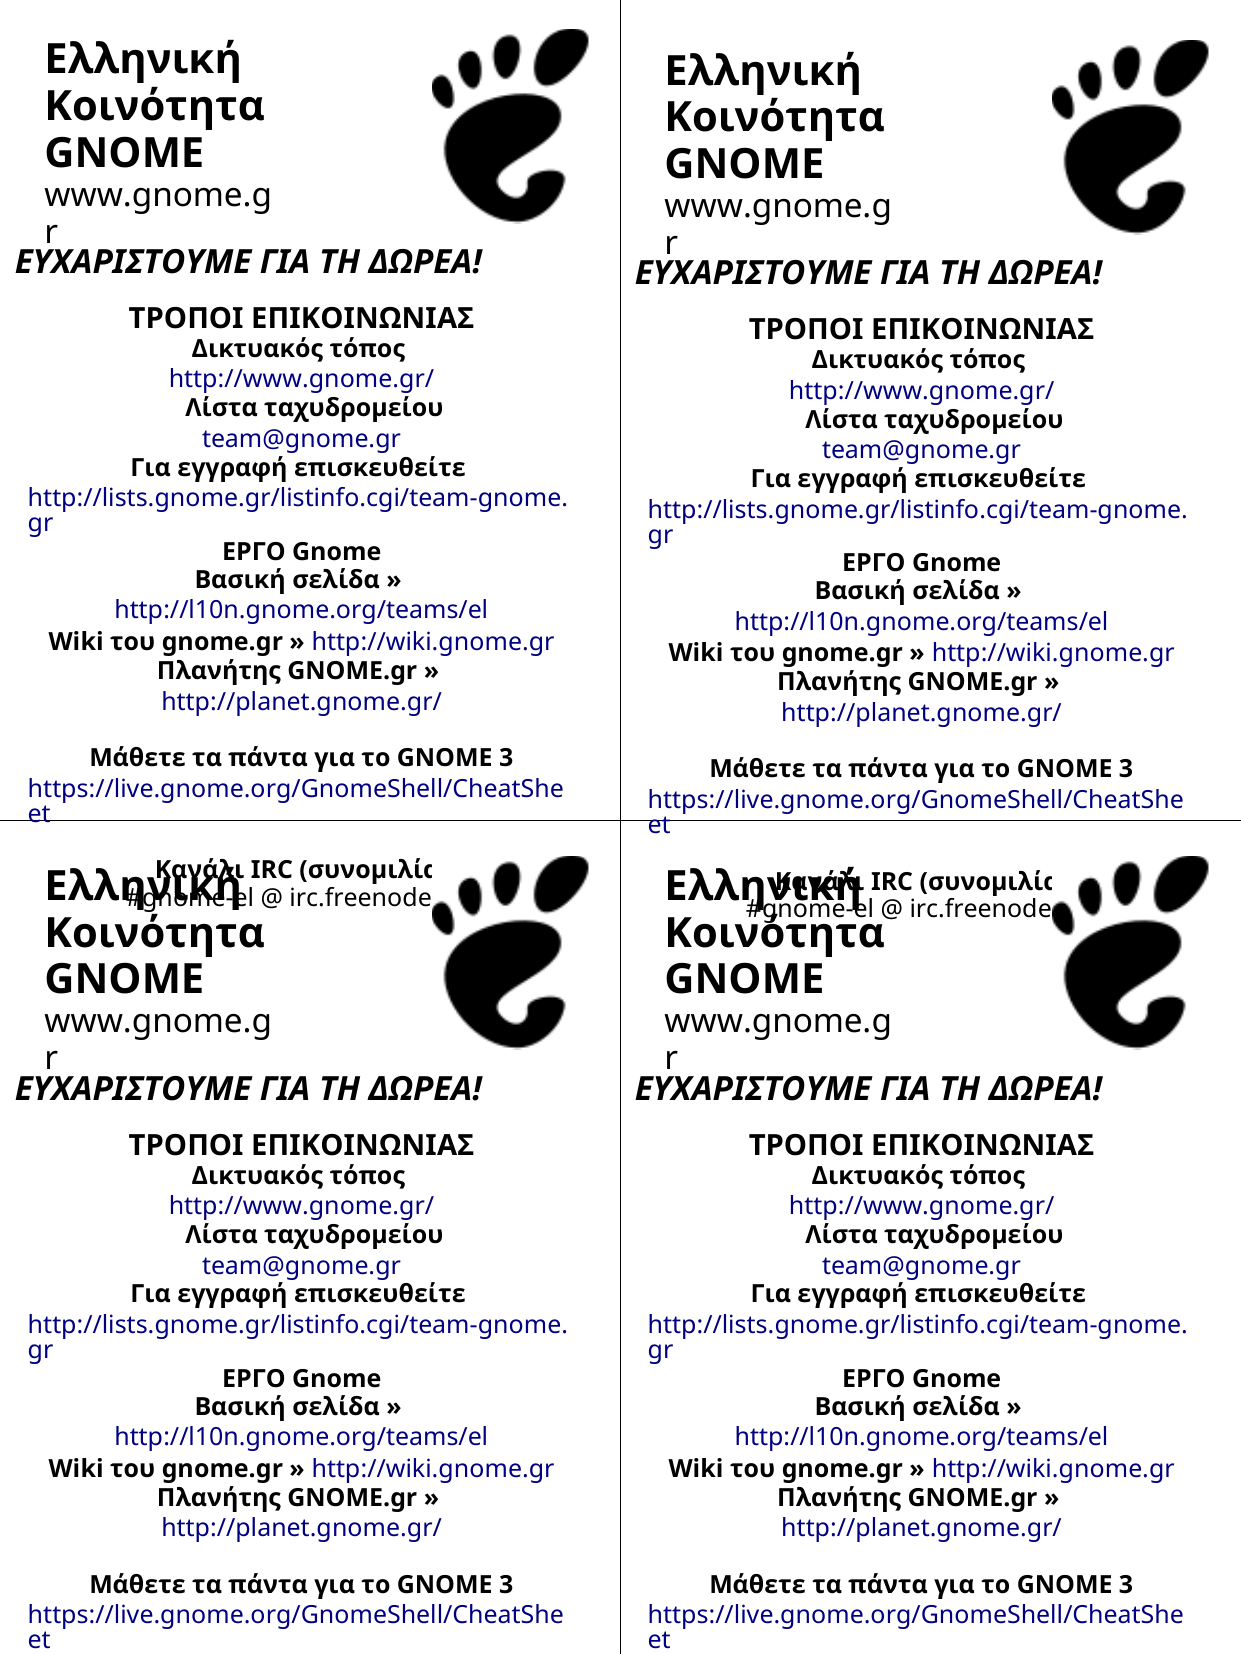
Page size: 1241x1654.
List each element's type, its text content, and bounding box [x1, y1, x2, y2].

picture [432, 856, 591, 1050]
text_box ΤΡΟΠΟΙ ΕΠΙΚΟΙΝΩΝΙΑΣ Δικτυακός τόπος http://www.gnome.gr/ Λίστα ταχυδρομείου team@gnome.gr Για εγγραφή επισκευθείτε http://lists.gnome.gr/listinfo.cgi/team-gnome.gr ΕΡΓΟ Gnome Βασική σελίδα » http://l10n.gnome.org/teams/el Wiki του gnome.gr » http://wiki.gnome.gr Πλανήτης GNOME.gr » http://planet.gnome.gr/ Μάθετε τα πάντα για το GNOME 3 https://live.gnome.org/GnomeShell/CheatSheet Κανάλι IRC (συνομιλία) #gnome-el @ irc.freenode.net [12, 296, 591, 816]
text_box Ελληνική Κοινότητα GNOME www.gnome.gr [29, 29, 296, 221]
text_box Ελληνική Κοινότητα GNOME www.gnome.gr [649, 40, 916, 233]
picture [1052, 856, 1211, 1050]
text_box ΤΡΟΠΟΙ ΕΠΙΚΟΙΝΩΝΙΑΣ Δικτυακός τόπος http://www.gnome.gr/ Λίστα ταχυδρομείου team@gnome.gr Για εγγραφή επισκευθείτε http://lists.gnome.gr/listinfo.cgi/team-gnome.gr ΕΡΓΟ Gnome Βασική σελίδα » http://l10n.gnome.org/teams/el Wiki του gnome.gr » http://wiki.gnome.gr Πλανήτης GNOME.gr » http://planet.gnome.gr/ Μάθετε τα πάντα για το GNOME 3 https://live.gnome.org/GnomeShell/CheatSheet Κανάλι IRC (συνομιλία) #gnome-el @ irc.freenode.net [632, 1123, 1211, 1643]
text_box Ελληνική Κοινότητα GNOME www.gnome.gr [29, 856, 296, 1048]
text_box ΕΥΧΑΡΙΣΤΟΥΜΕ ΓΙΑ ΤΗ ΔΩΡΕΑ! [620, 247, 1241, 307]
picture [432, 29, 591, 224]
text_box ΕΥΧΑΡΙΣΤΟΥΜΕ ΓΙΑ ΤΗ ΔΩΡΕΑ! [0, 1062, 620, 1123]
text_box Ελληνική Κοινότητα GNOME www.gnome.gr [649, 856, 916, 1048]
text_box ΕΥΧΑΡΙΣΤΟΥΜΕ ΓΙΑ ΤΗ ΔΩΡΕΑ! [620, 1062, 1241, 1123]
text_box ΕΥΧΑΡΙΣΤΟΥΜΕ ΓΙΑ ΤΗ ΔΩΡΕΑ! [0, 236, 621, 296]
text_box ΤΡΟΠΟΙ ΕΠΙΚΟΙΝΩΝΙΑΣ Δικτυακός τόπος http://www.gnome.gr/ Λίστα ταχυδρομείου team@gnome.gr Για εγγραφή επισκευθείτε http://lists.gnome.gr/listinfo.cgi/team-gnome.gr ΕΡΓΟ Gnome Βασική σελίδα » http://l10n.gnome.org/teams/el Wiki του gnome.gr » http://wiki.gnome.gr Πλανήτης GNOME.gr » http://planet.gnome.gr/ Μάθετε τα πάντα για το GNOME 3 https://live.gnome.org/GnomeShell/CheatSheet Κανάλι IRC (συνομιλία) #gnome-el @ irc.freenode.net [12, 1123, 591, 1643]
text_box ΤΡΟΠΟΙ ΕΠΙΚΟΙΝΩΝΙΑΣ Δικτυακός τόπος http://www.gnome.gr/ Λίστα ταχυδρομείου team@gnome.gr Για εγγραφή επισκευθείτε http://lists.gnome.gr/listinfo.cgi/team-gnome.gr ΕΡΓΟ Gnome Βασική σελίδα » http://l10n.gnome.org/teams/el Wiki του gnome.gr » http://wiki.gnome.gr Πλανήτης GNOME.gr » http://planet.gnome.gr/ Μάθετε τα πάντα για το GNOME 3 https://live.gnome.org/GnomeShell/CheatSheet Κανάλι IRC (συνομιλία) #gnome-el @ irc.freenode.net [632, 307, 1211, 827]
picture [1052, 40, 1211, 235]
